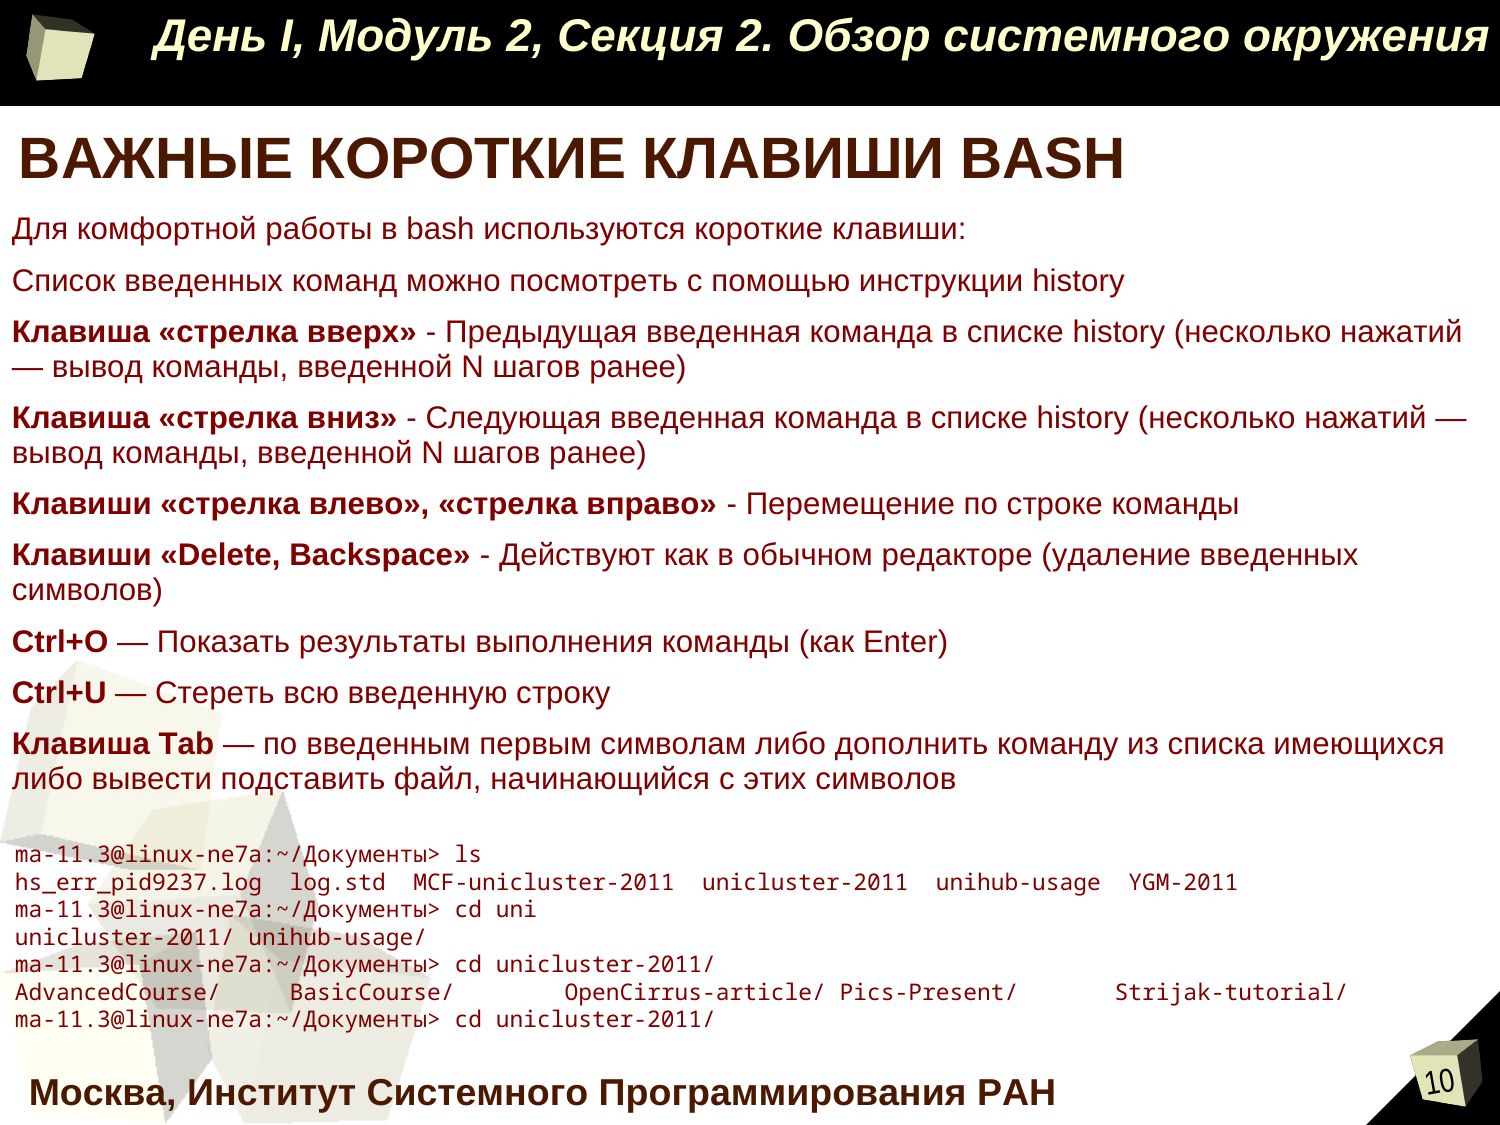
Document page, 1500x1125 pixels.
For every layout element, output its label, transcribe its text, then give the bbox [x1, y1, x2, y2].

picture [423, 1088, 433, 1102]
picture [0, 1040, 433, 1125]
text_box ВАЖНЫЕ КОРОТКИЕ КЛАВИШИ BASH [4, 112, 1500, 198]
text_box Для комфортной работы в bash используются короткие клавиши: Список введенных команд можно посмотреть с помощью инструкции history Клавиша «стрелка вверх» - Предыдущая введенная команда в списке history (несколько нажатий — вывод команды, введенной N шагов ранее) Клавиша «стрелка вниз» - Следующая введенная команда в списке history (несколько нажатий — вывод команды, введенной N шагов ранее) Клавиши «стрелка влево», «стрелка вправо» - Перемещение по строке команды Клавиши «Delete, Backspace» - Действуют как в обычном редакторе (удаление введенных символов) Ctrl+O — Показать результаты выполнения команды (как Enter) Ctrl+U — Стереть всю введенную строку Клавиша Tab — по введенным первым символам либо дополнить команду из списка имеющихся либо вывести подставить файл, начинающийся с этих символов [11, 211, 1489, 797]
picture [0, 659, 433, 832]
text_box ma-11.3@linux-ne7a:~/Документы> ls hs_err_pid9237.log log.std MCF-unicluster-2011 unicluster-2011 unihub-usage YGM-2011 ma-11.3@linux-ne7a:~/Документы> cd uni unicluster-2011/ unihub-usage/ ma-11.3@linux-ne7a:~/Документы> cd unicluster-2011/ AdvancedCourse/ BasicCourse/ OpenCirrus-article/ Pics-Present/ Strijak-tutorial/ ma-11.3@linux-ne7a:~/Документы> cd unicluster-2011/ [0, 832, 1493, 1040]
